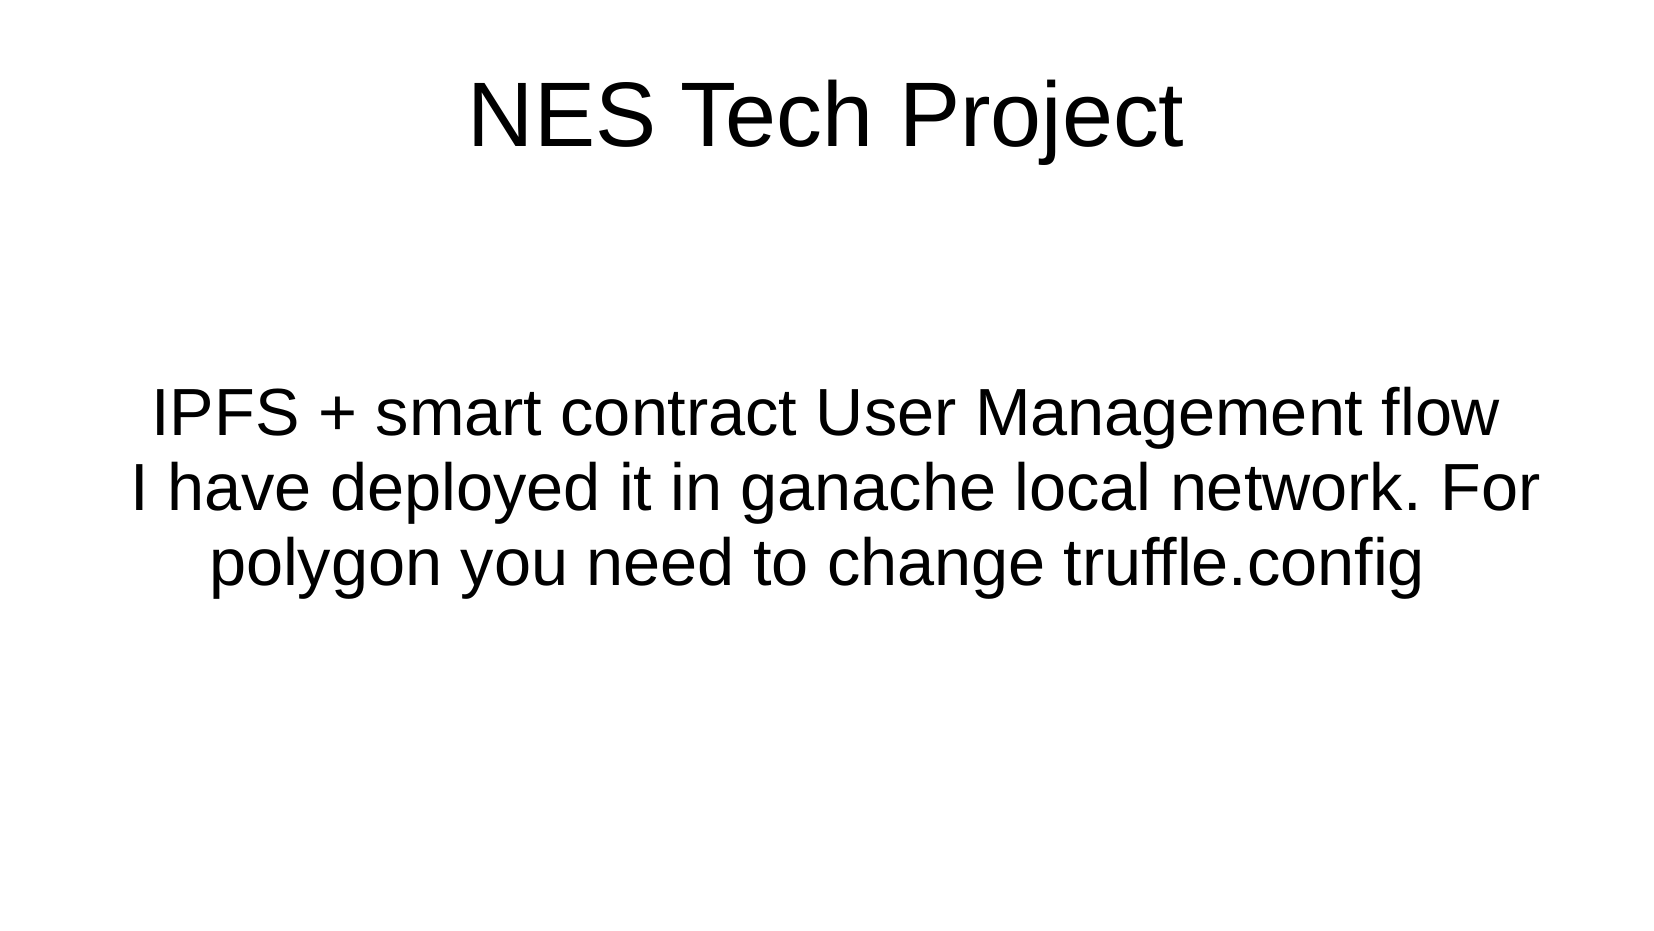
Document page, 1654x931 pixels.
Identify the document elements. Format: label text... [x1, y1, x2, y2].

title NES Tech Project [82, 37, 1571, 193]
subtitle IPFS + smart contract User Management flow I have deployed it in ganache local network. For polygon you need to change truffle.config [82, 217, 1571, 758]
